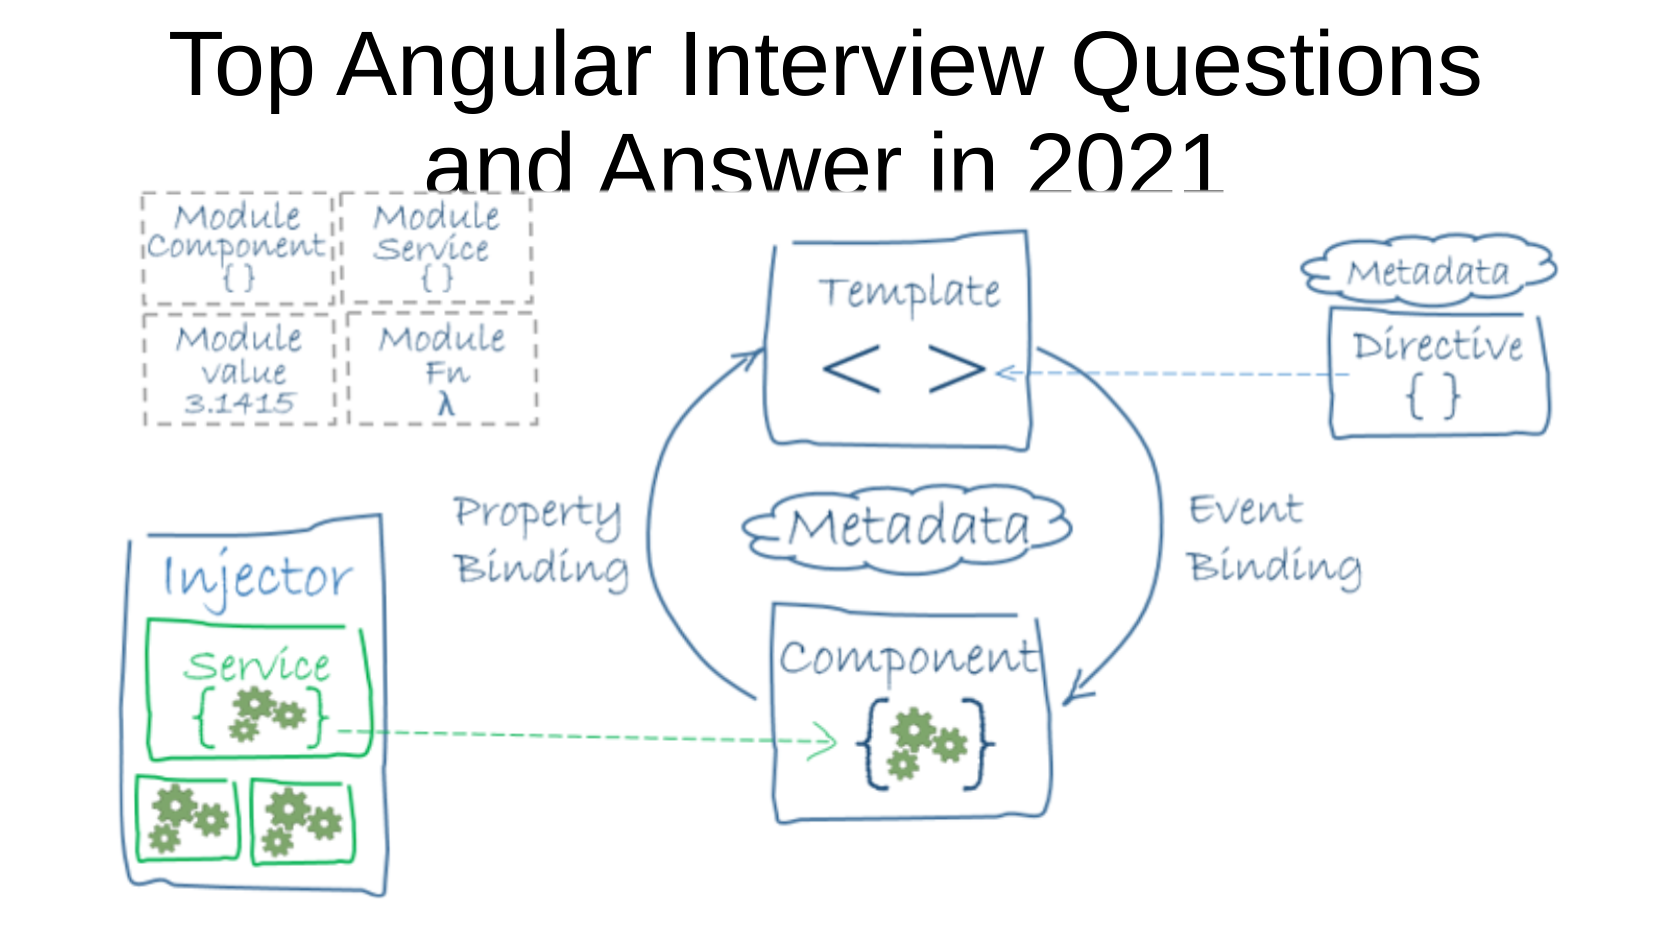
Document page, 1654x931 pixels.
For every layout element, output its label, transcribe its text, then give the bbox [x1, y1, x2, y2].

title Top Angular Interview Questions and Answer in 2021 [82, 12, 1571, 218]
picture [105, 173, 1573, 915]
